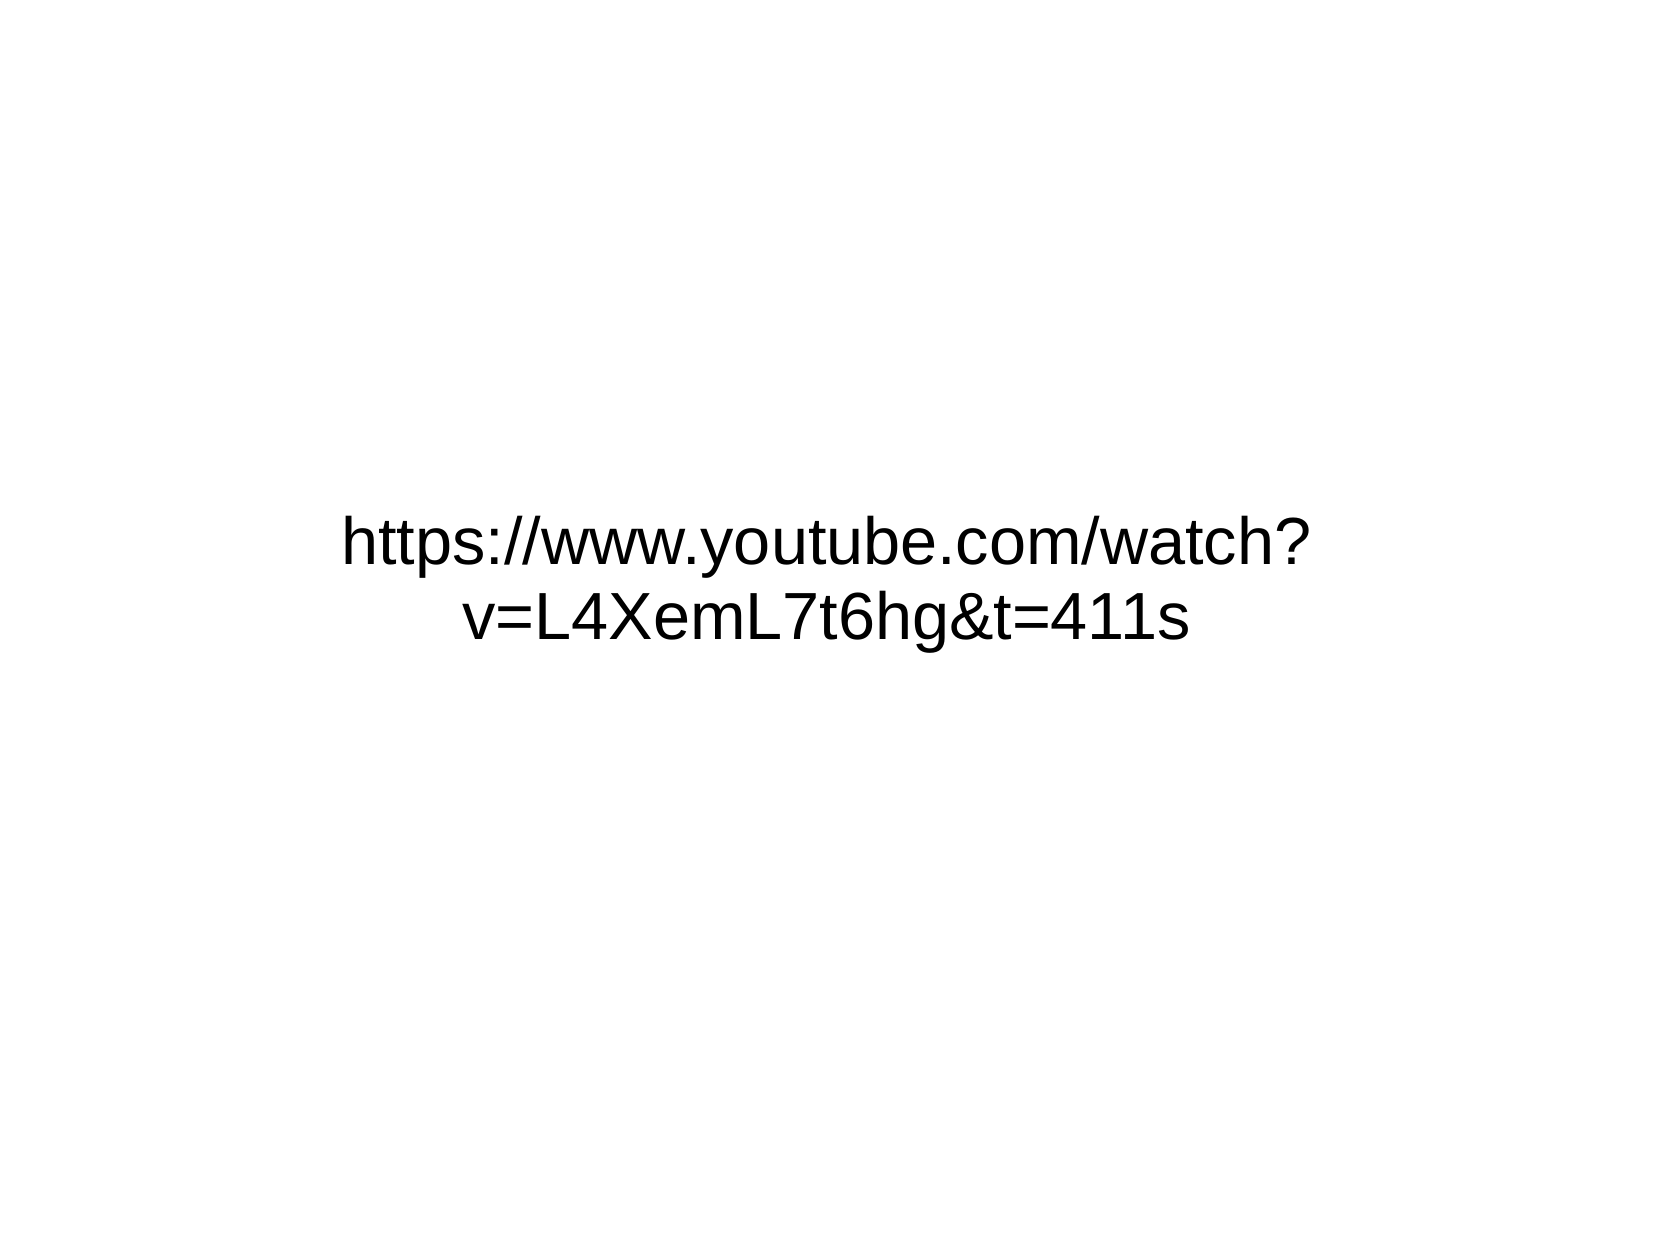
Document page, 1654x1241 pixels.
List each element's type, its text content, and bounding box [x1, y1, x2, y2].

subtitle https://www.youtube.com/watch?v=L4XemL7t6hg&t=411s [82, 49, 1571, 1109]
